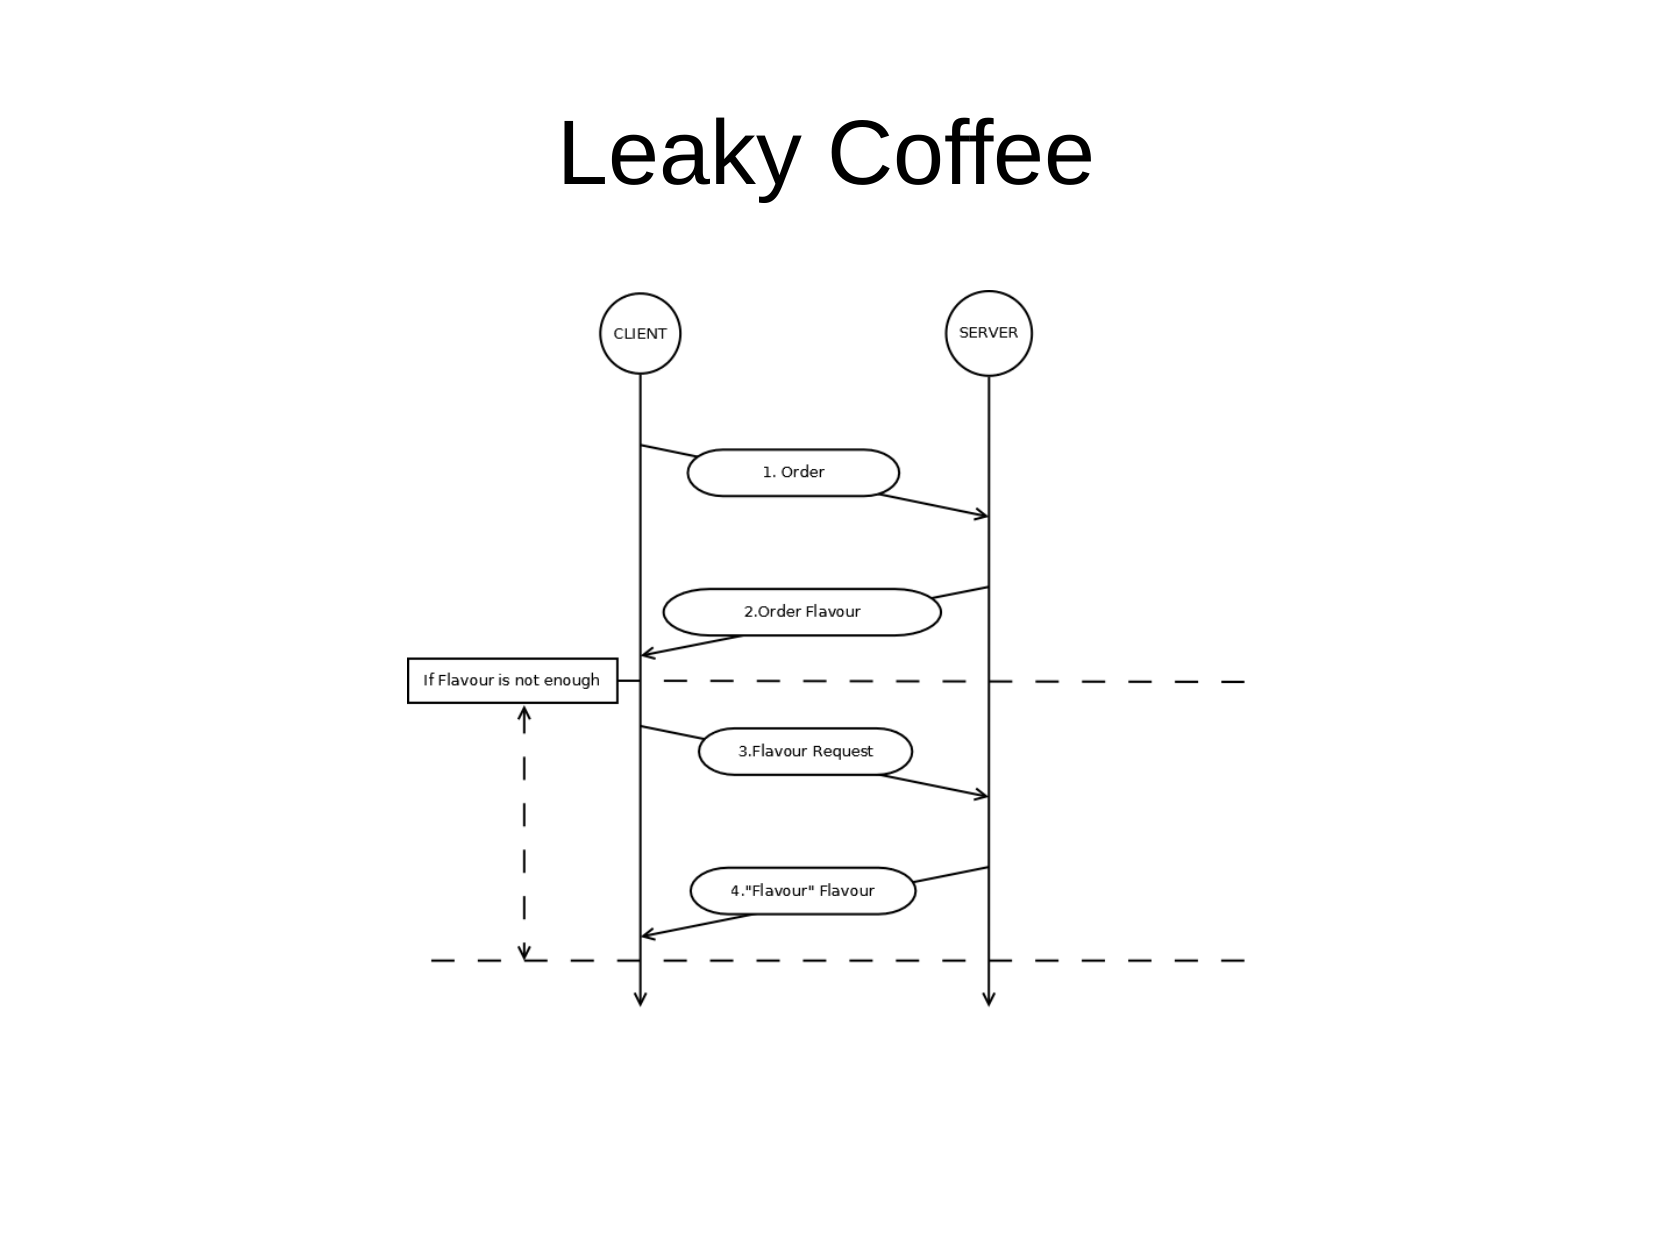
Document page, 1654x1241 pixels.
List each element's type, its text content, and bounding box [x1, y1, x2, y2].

picture [407, 290, 1247, 1010]
title Leaky Coffee [82, 49, 1571, 257]
